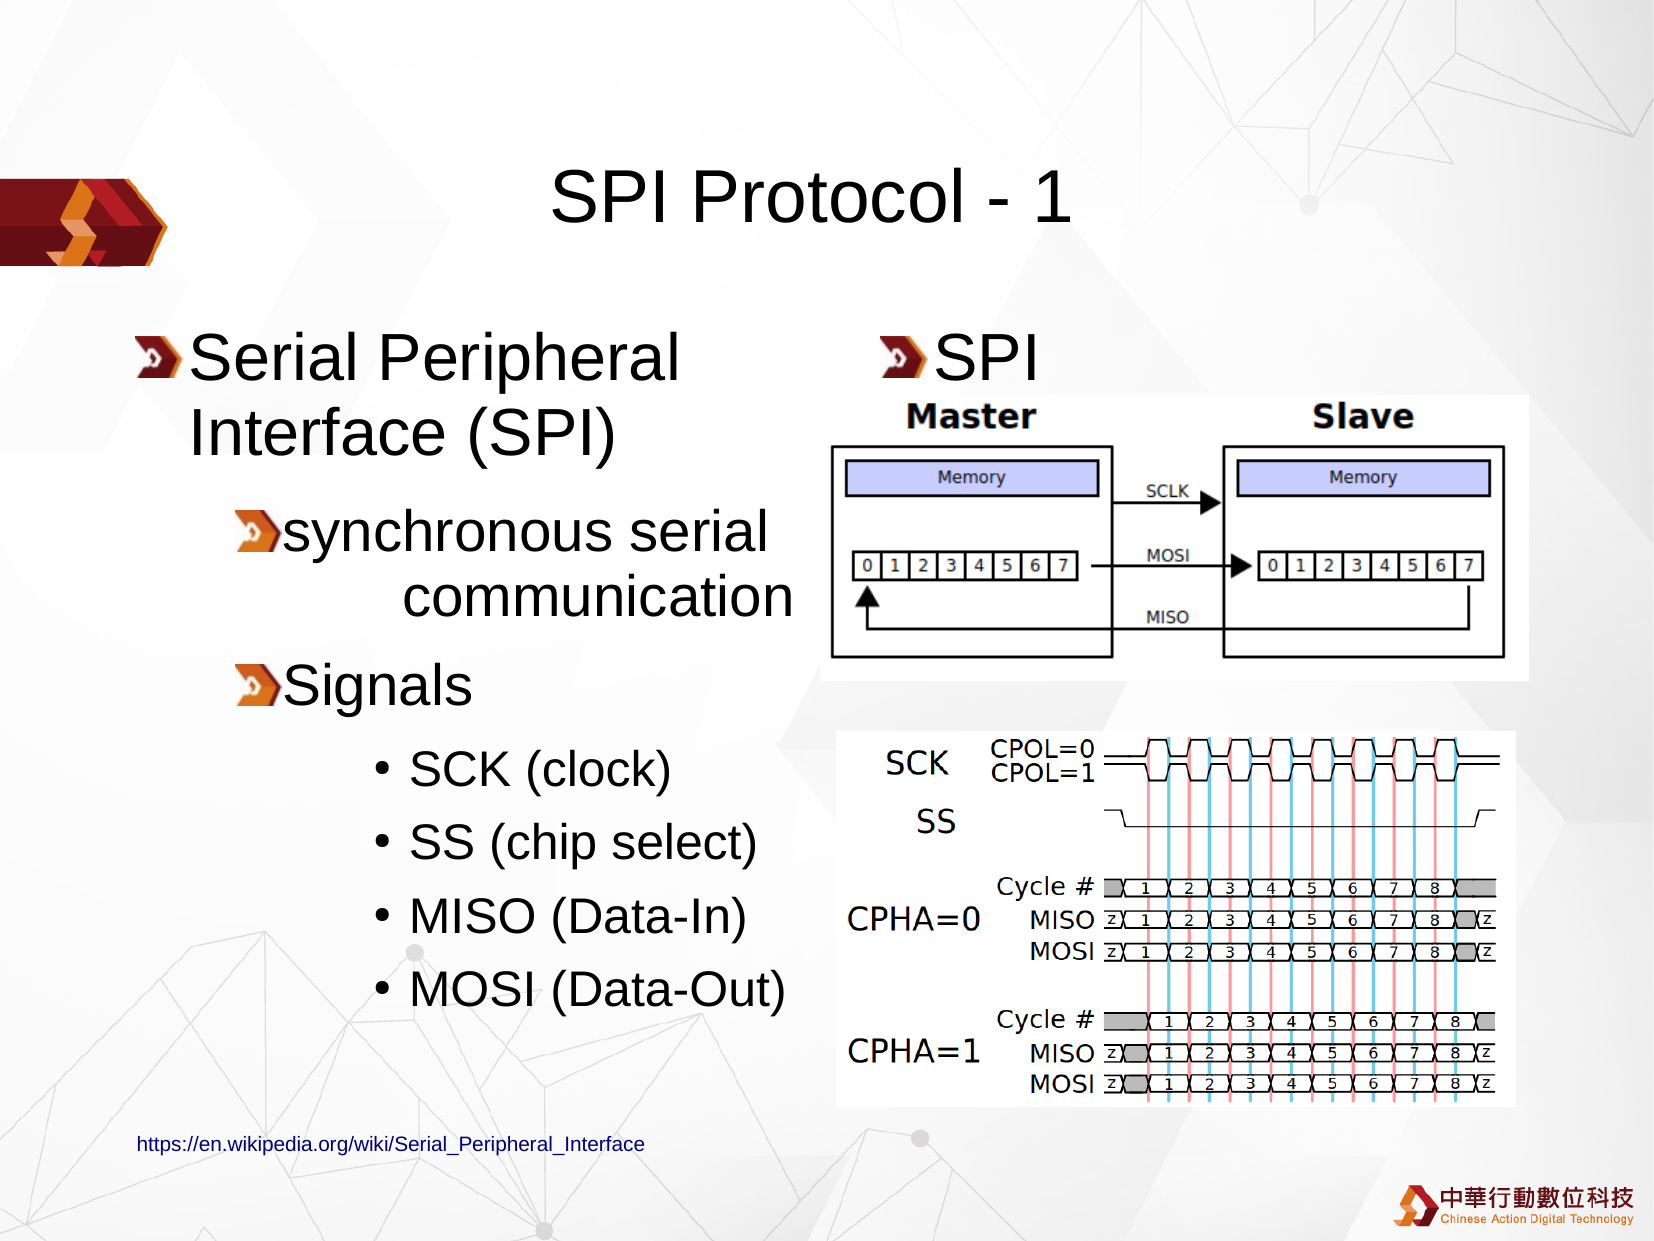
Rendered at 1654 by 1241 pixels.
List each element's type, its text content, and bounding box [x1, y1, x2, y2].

text_box https://en.wikipedia.org/wiki/Serial_Peripheral_Interface [121, 1125, 661, 1164]
list Serial Peripheral Interface (SPI) synchronous serial communication Signals SCK (clock) SS (chip select) MISO (Data-In) MOSI (Data-Out) [118, 319, 828, 1040]
picture [0, 0, 1654, 1241]
title SPI Protocol - 1 [118, 112, 1506, 281]
list SPI [862, 319, 1572, 1040]
